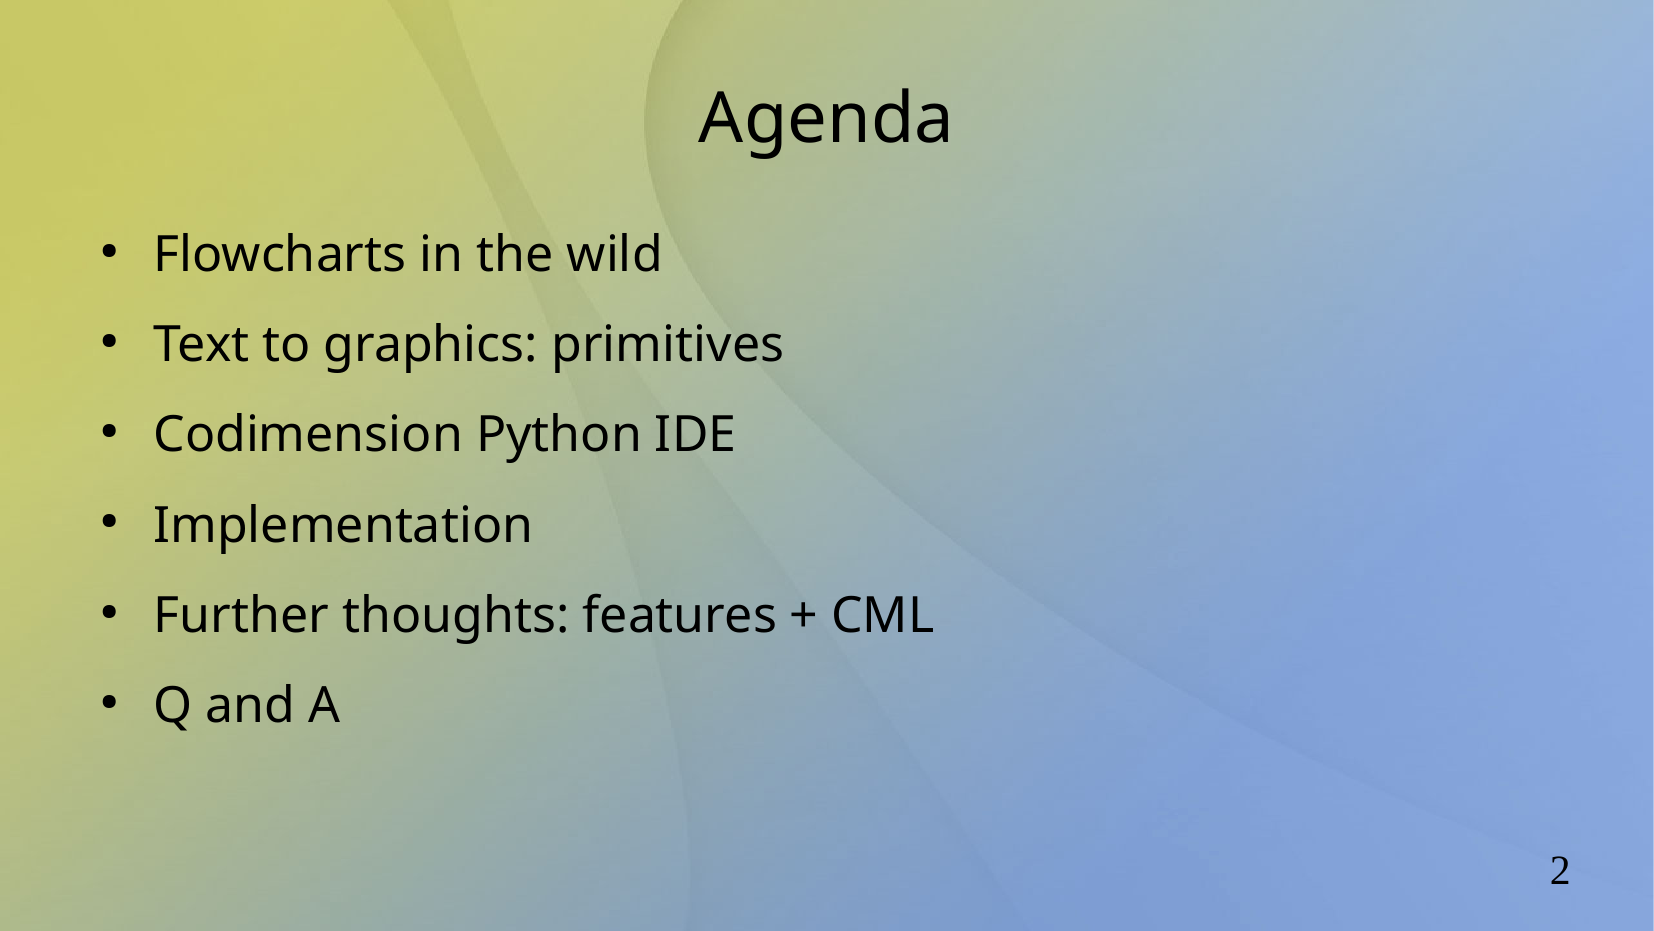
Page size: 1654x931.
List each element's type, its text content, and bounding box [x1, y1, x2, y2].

picture [0, 0, 1654, 931]
list Flowcharts in the wild Text to graphics: primitives Codimension Python IDE Implementation Further thoughts: features + CML Q and A [82, 217, 1571, 799]
title Agenda [82, 37, 1571, 193]
